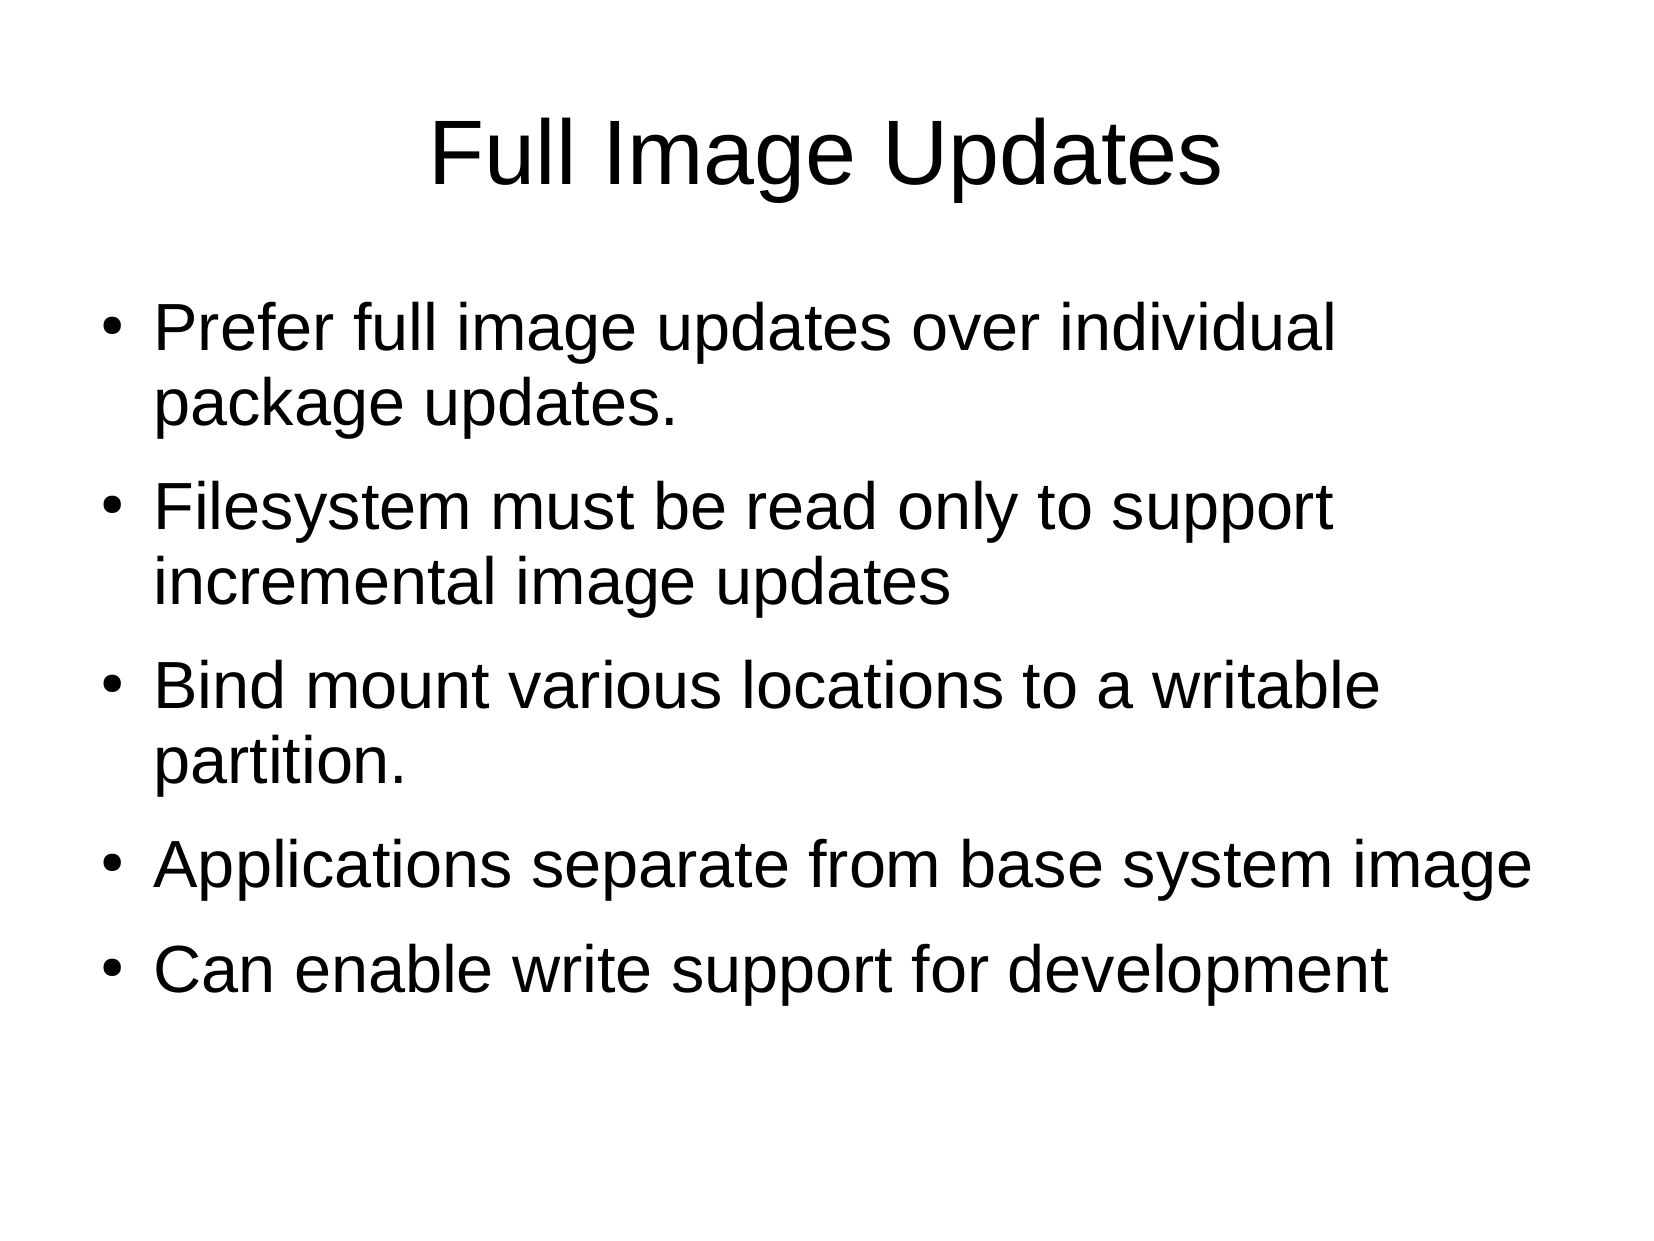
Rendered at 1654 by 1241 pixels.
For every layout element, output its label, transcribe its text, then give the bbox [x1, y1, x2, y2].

title Full Image Updates [82, 49, 1571, 257]
list Prefer full image updates over individual package updates. Filesystem must be read only to support incremental image updates Bind mount various locations to a writable partition. Applications separate from base system image Can enable write support for development [82, 290, 1571, 1010]
